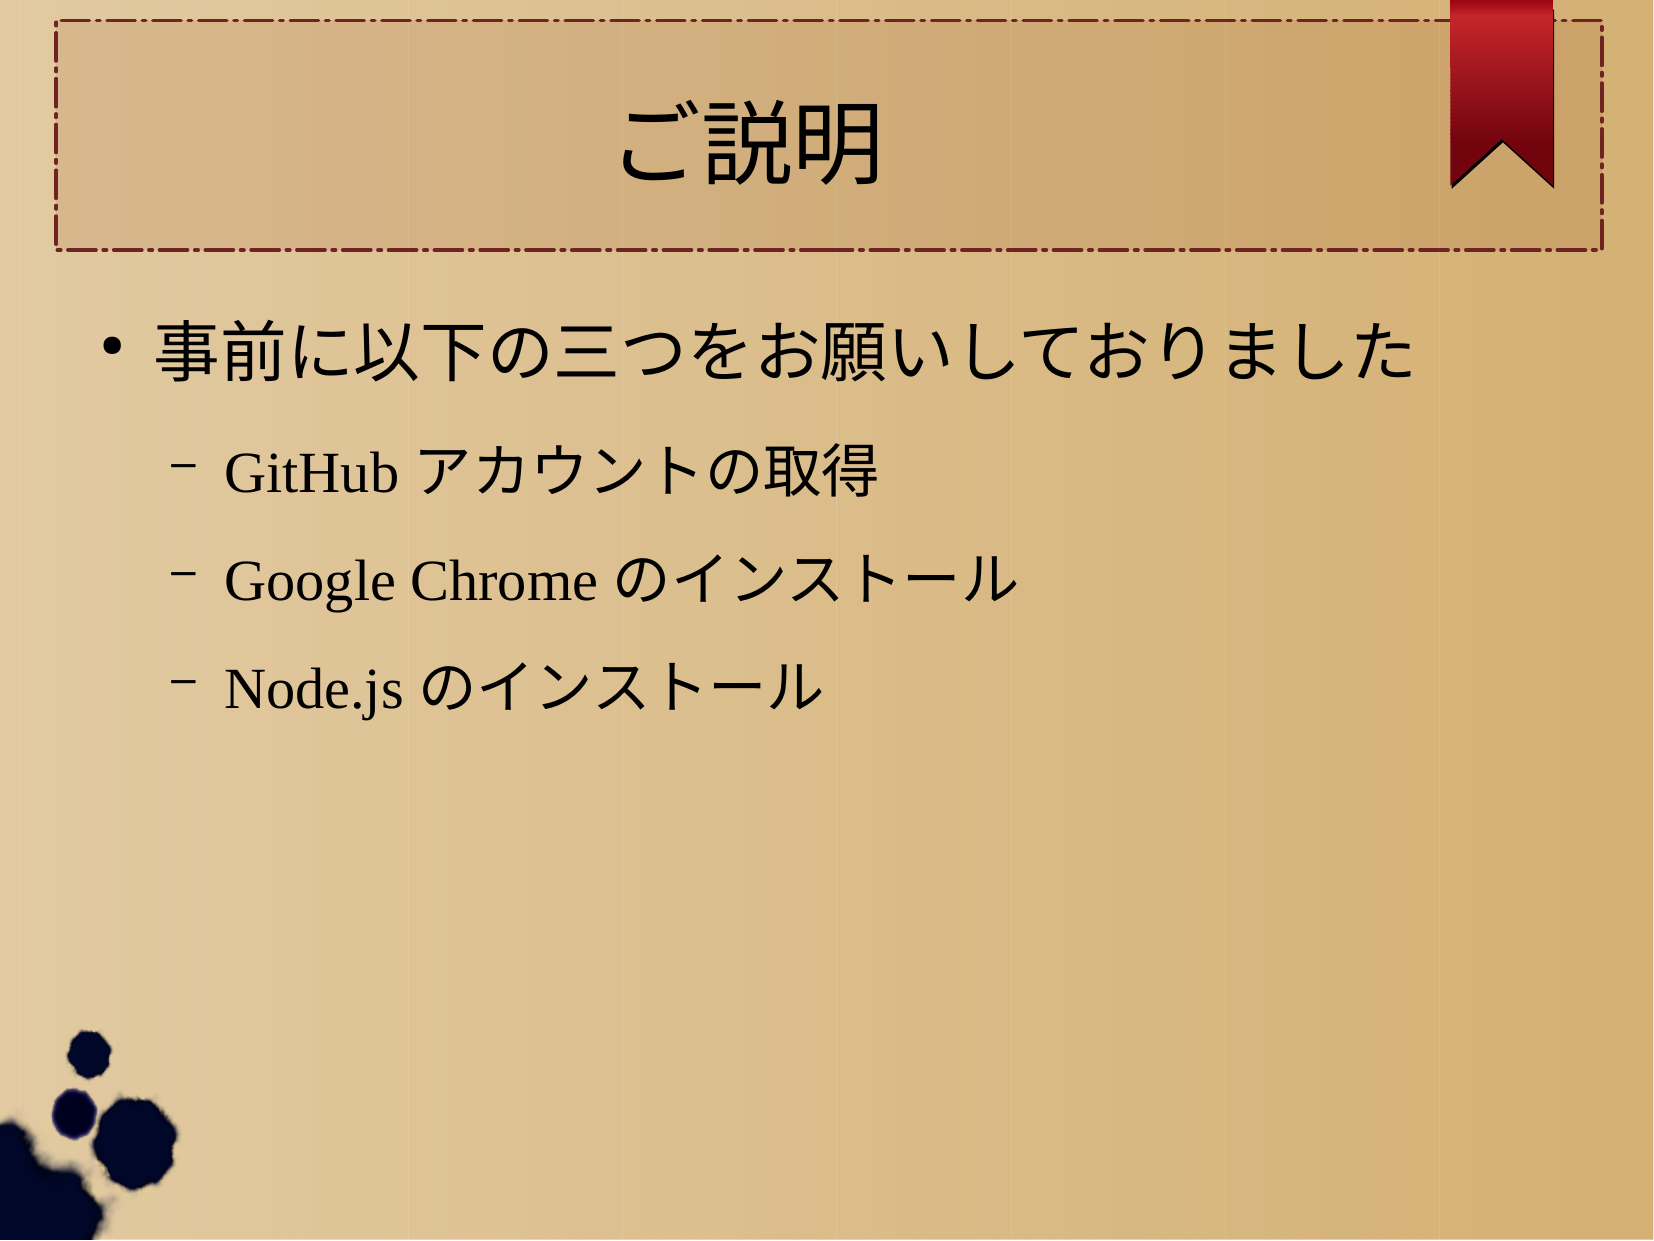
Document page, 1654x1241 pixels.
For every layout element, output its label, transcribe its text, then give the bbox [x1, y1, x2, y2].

list 事前に以下の三つをお願いしておりました GitHub アカウントの取得 Google Chrome のインストール Node.js のインストール [82, 299, 1571, 1019]
title ご説明 [82, 47, 1412, 229]
